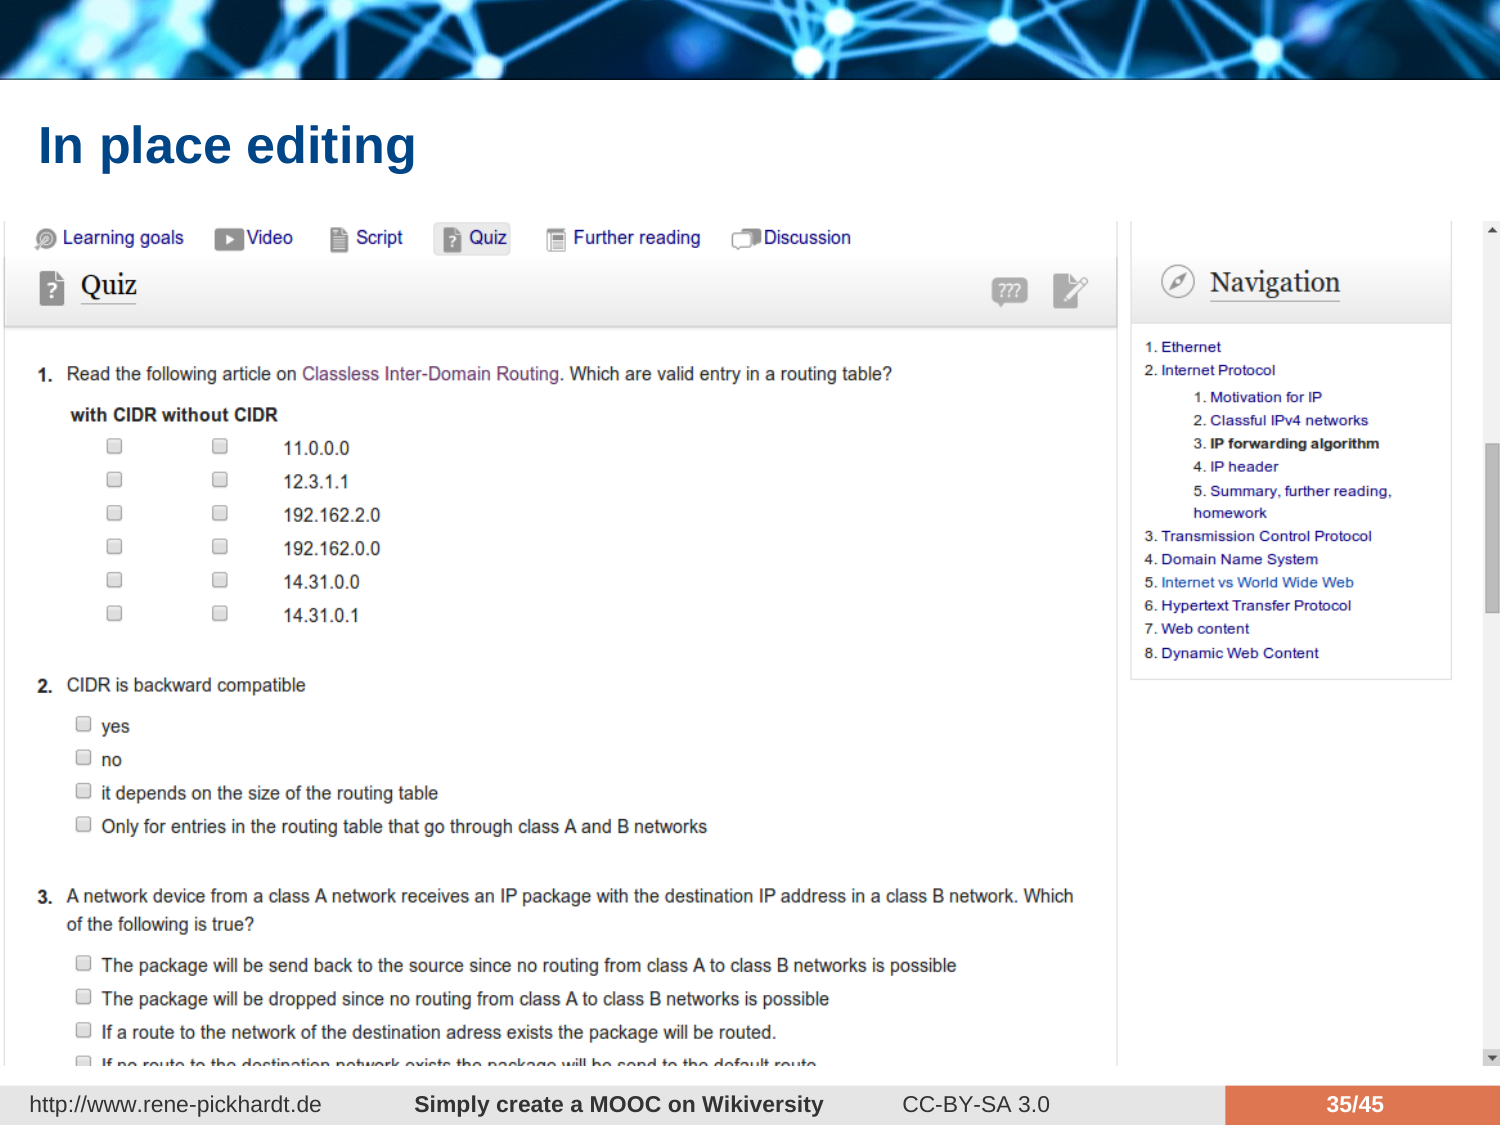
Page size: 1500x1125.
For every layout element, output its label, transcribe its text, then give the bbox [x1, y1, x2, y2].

title In place editing [23, 112, 1500, 187]
picture [0, 221, 1500, 1066]
picture [0, 0, 1500, 80]
